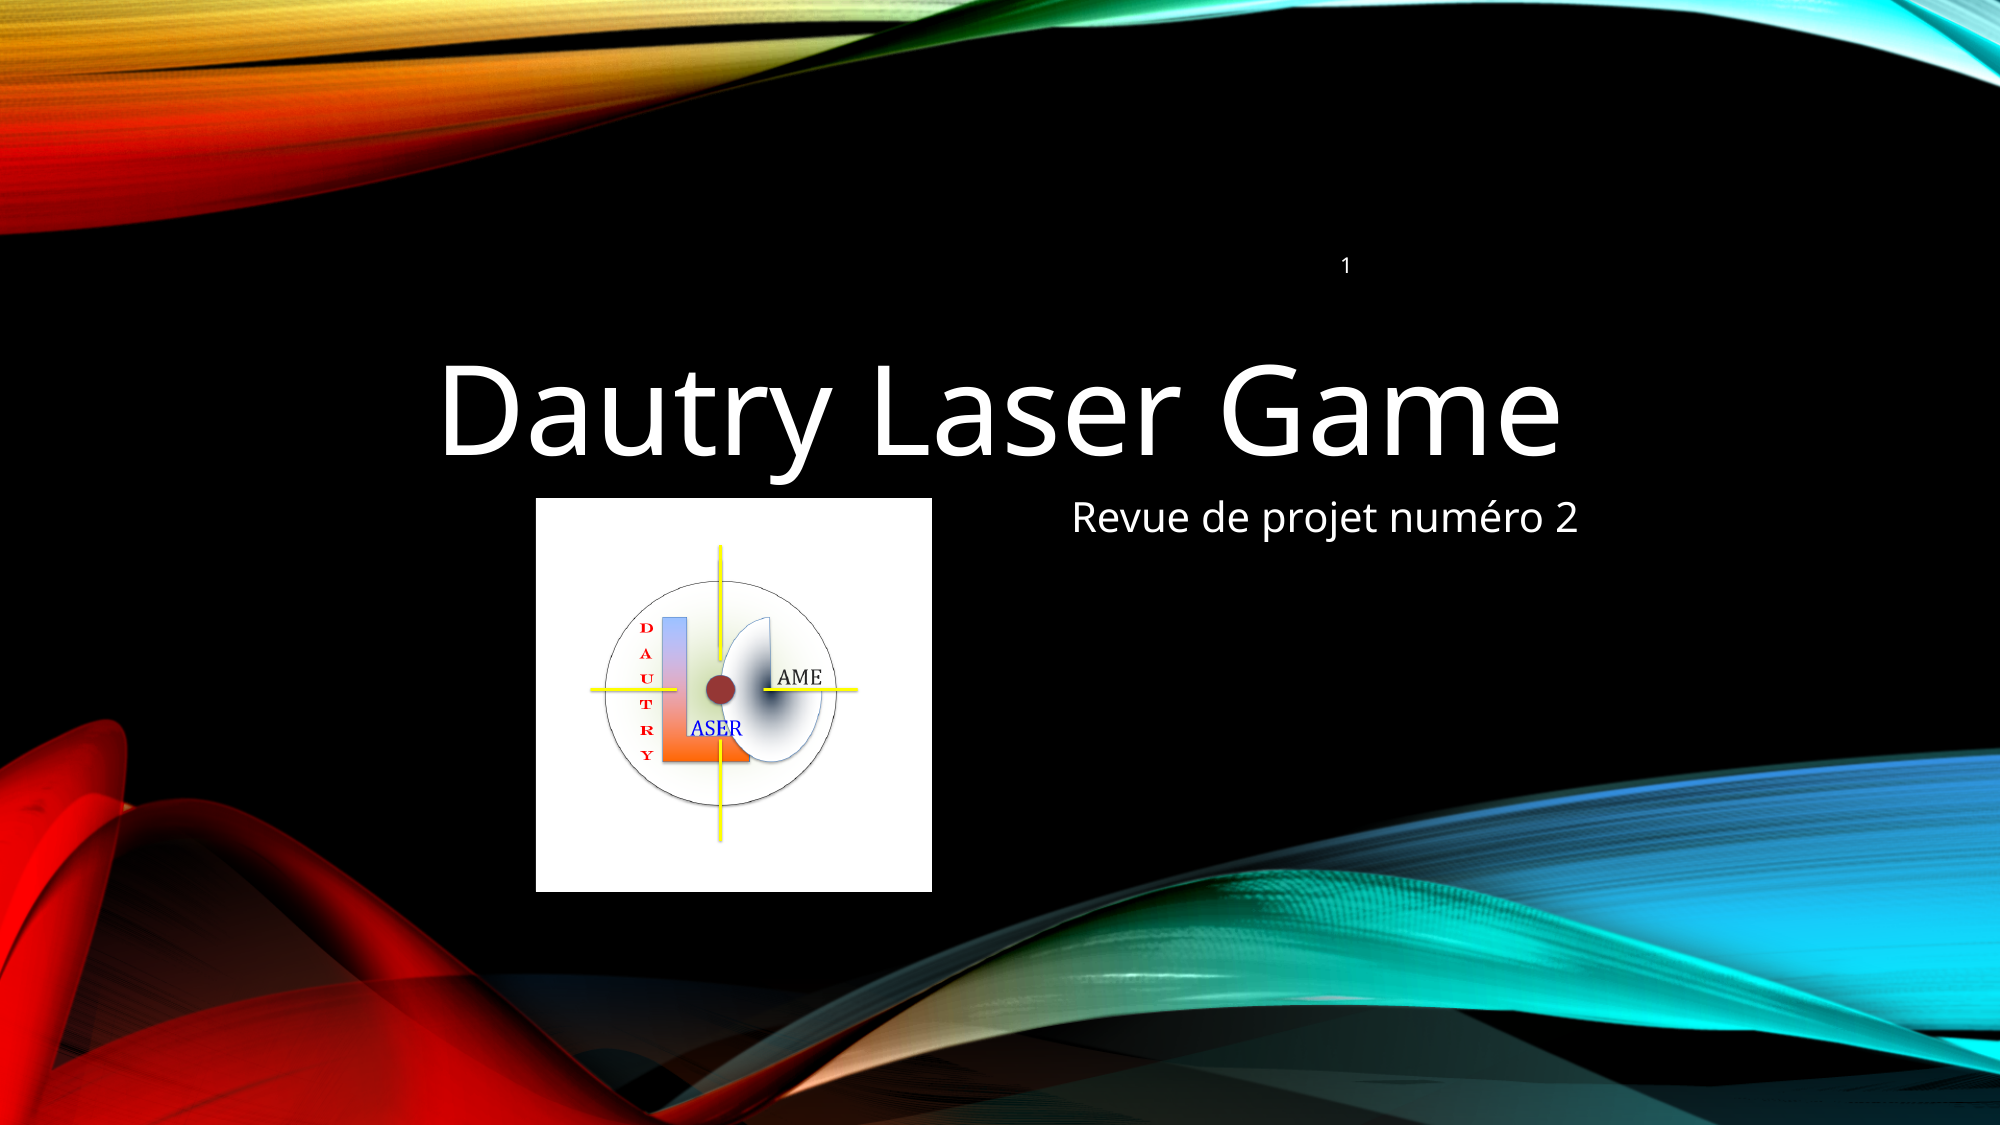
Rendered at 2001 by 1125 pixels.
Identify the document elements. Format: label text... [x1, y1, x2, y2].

text_box [1325, 234, 1776, 295]
title Dautry Laser Game [225, 317, 1776, 490]
subtitle Revue de projet numéro 2 [1029, 489, 1621, 563]
picture [550, 512, 918, 878]
